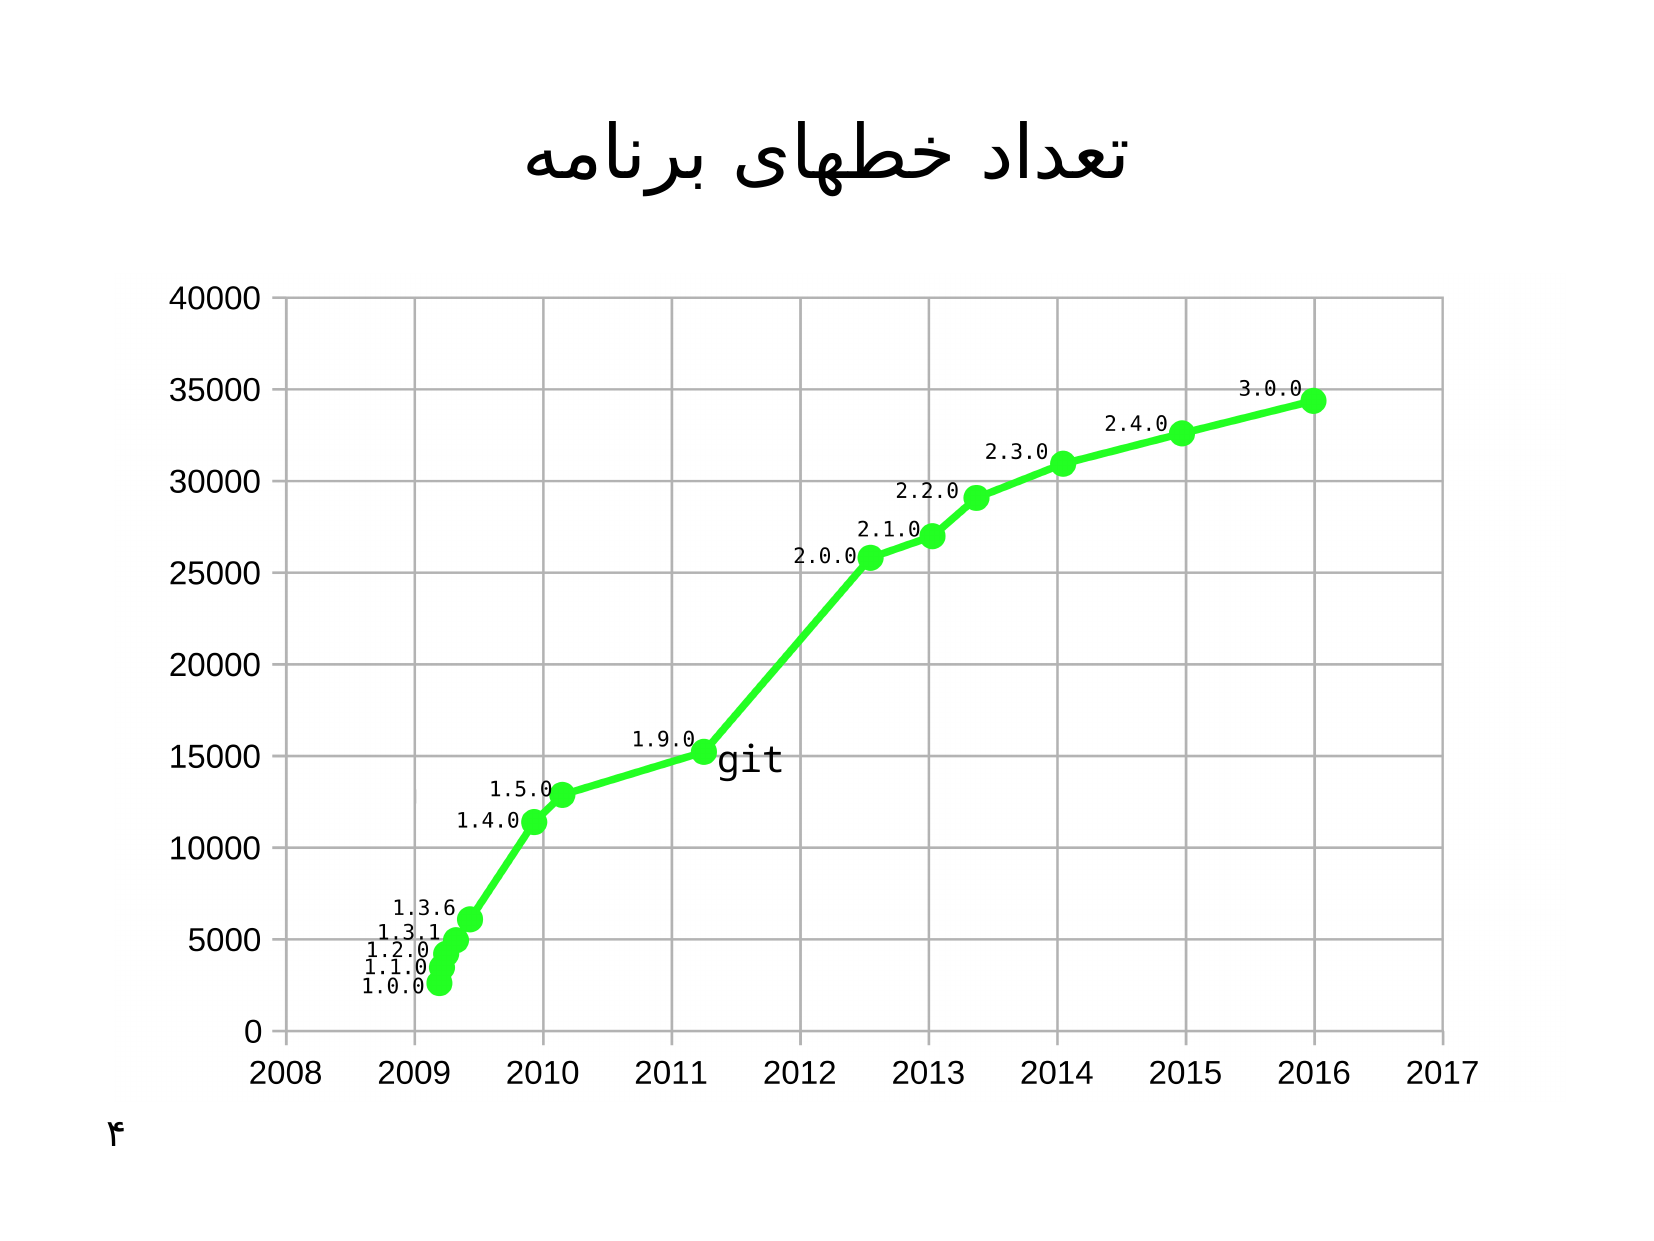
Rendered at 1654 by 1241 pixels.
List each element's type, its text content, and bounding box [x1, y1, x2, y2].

text_box ۴ [91, 1104, 143, 1175]
picture [75, 263, 1576, 1107]
title تعداد خطهای برنامه [82, 49, 1571, 257]
text_box git [702, 725, 800, 784]
